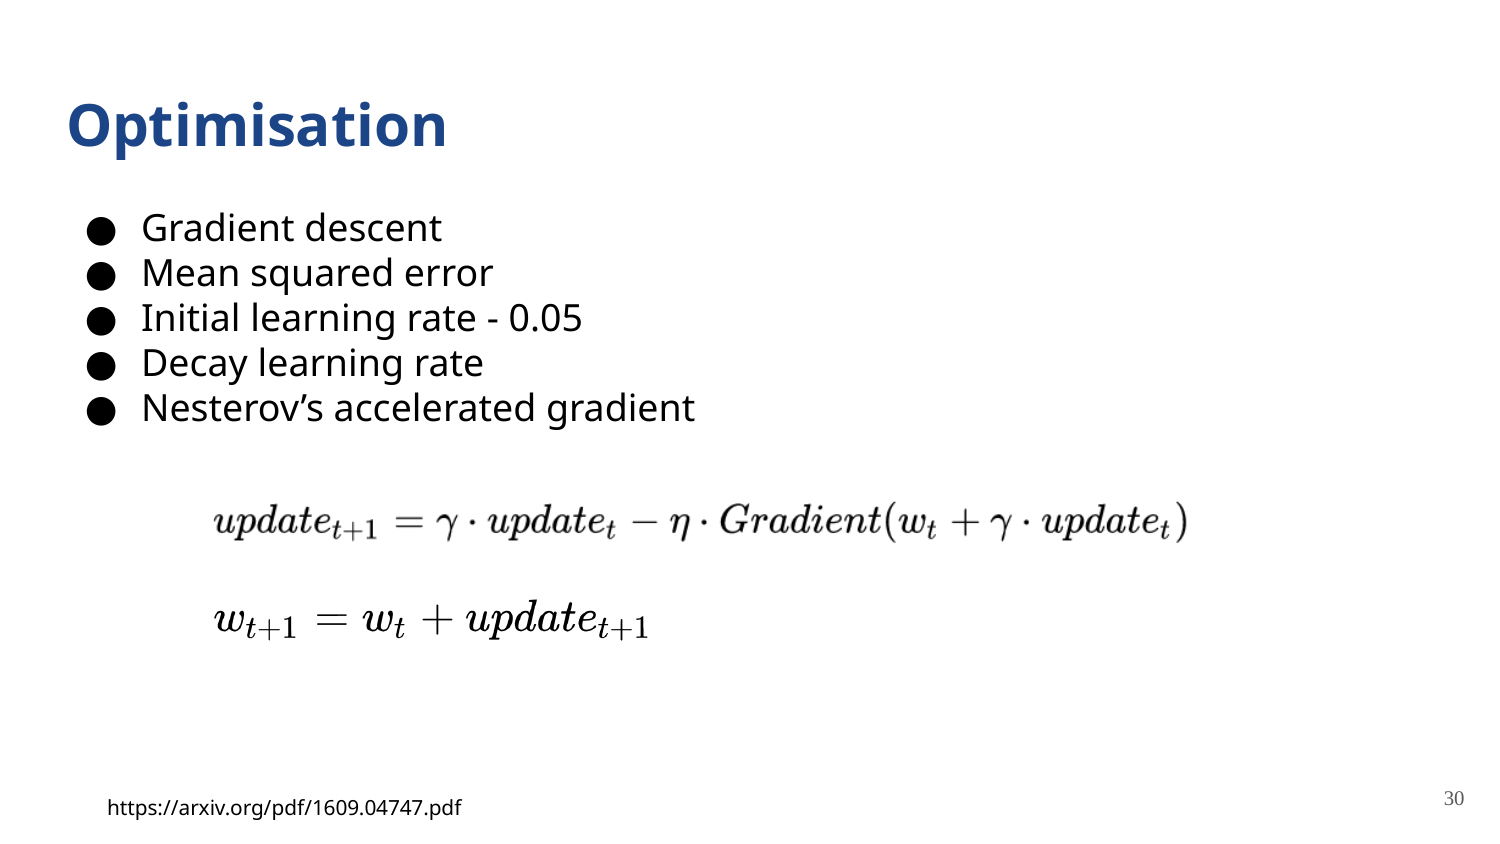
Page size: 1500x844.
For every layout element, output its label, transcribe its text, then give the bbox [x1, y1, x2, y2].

text_box https://arxiv.org/pdf/1609.04747.pdf [92, 779, 992, 814]
title Optimisation [51, 72, 1449, 167]
slide_number <number> [1389, 764, 1480, 830]
list Gradient descent Mean squared error Initial learning rate - 0.05 Decay learning rate Nesterov’s accelerated gradient [51, 189, 1449, 750]
picture [213, 594, 654, 645]
picture [213, 497, 1190, 548]
